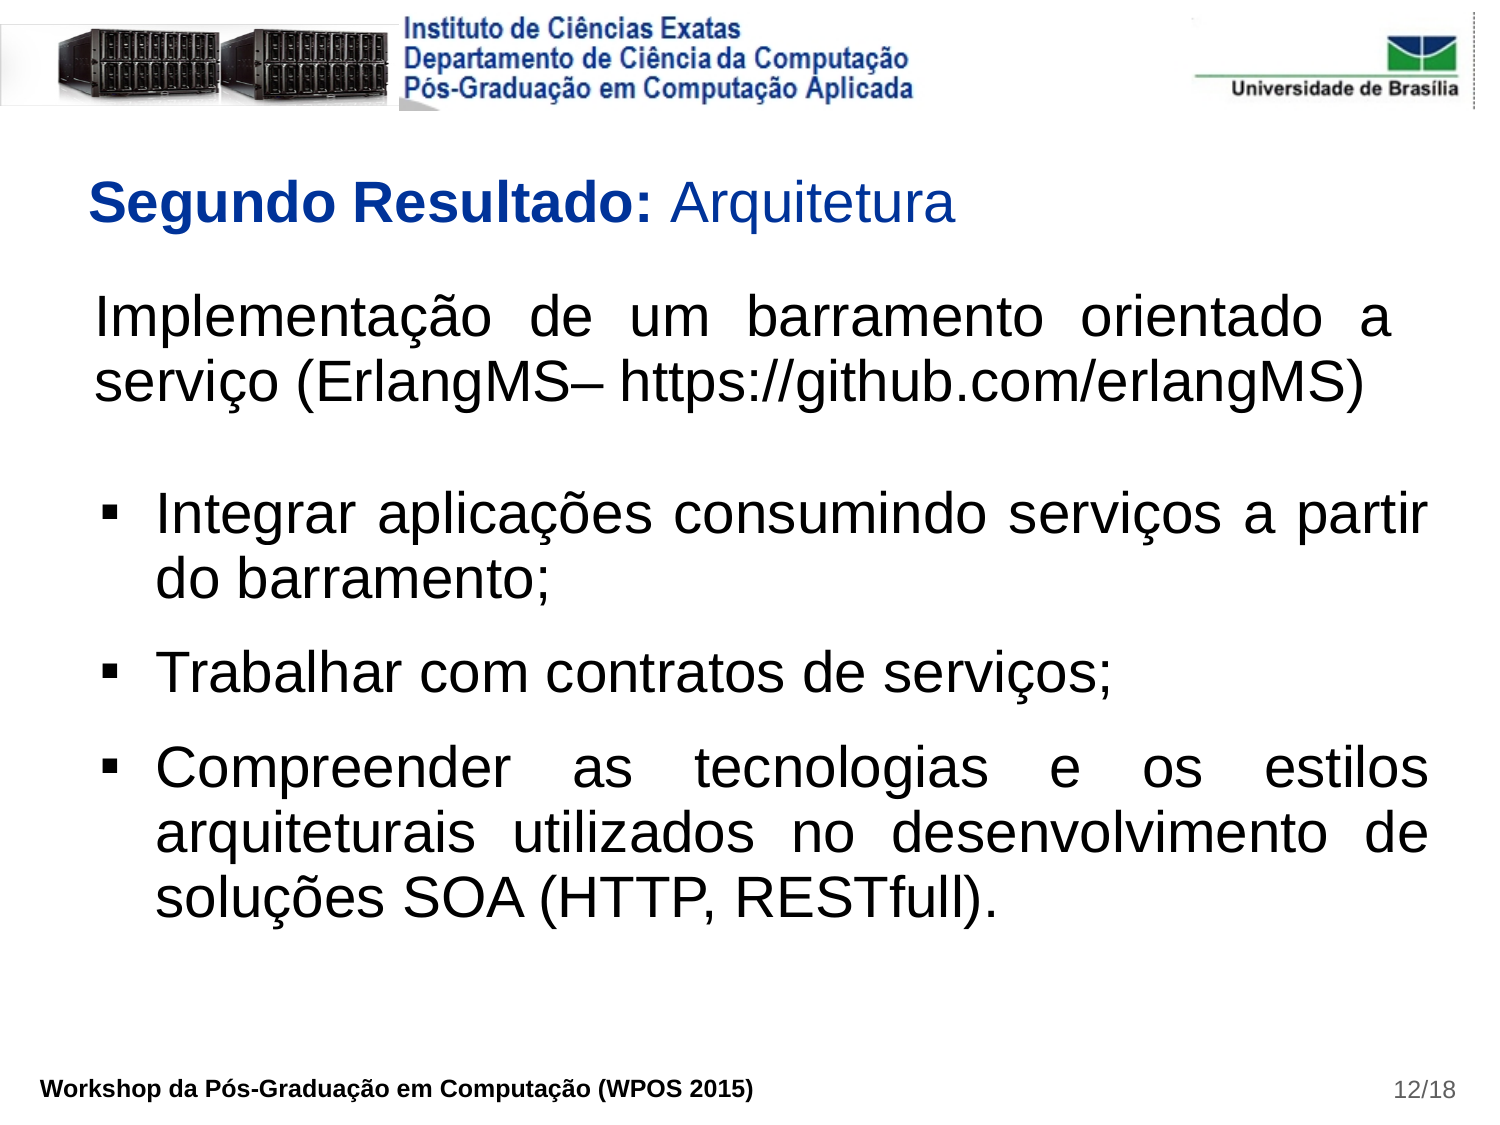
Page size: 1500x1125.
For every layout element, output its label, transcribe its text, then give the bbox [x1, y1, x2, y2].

text_box Workshop da Pós-Graduação em Computação (WPOS 2015) [24, 1049, 1370, 1125]
text_box <number>/18 [1370, 1049, 1487, 1125]
list Implementação de um barramento orientado a serviço (ErlangMS– https://github.com/erlangMS) [23, 283, 1394, 424]
title Segundo Resultado: Arquitetura [52, 141, 1104, 262]
list Integrar aplicações consumindo serviços a partir do barramento; Trabalhar com contratos de serviços; Compreender as tecnologias e os estilos arquiteturais utilizados no desenvolvimento de soluções SOA (HTTP, RESTfull). [84, 480, 1432, 1012]
picture [0, 12, 1475, 111]
